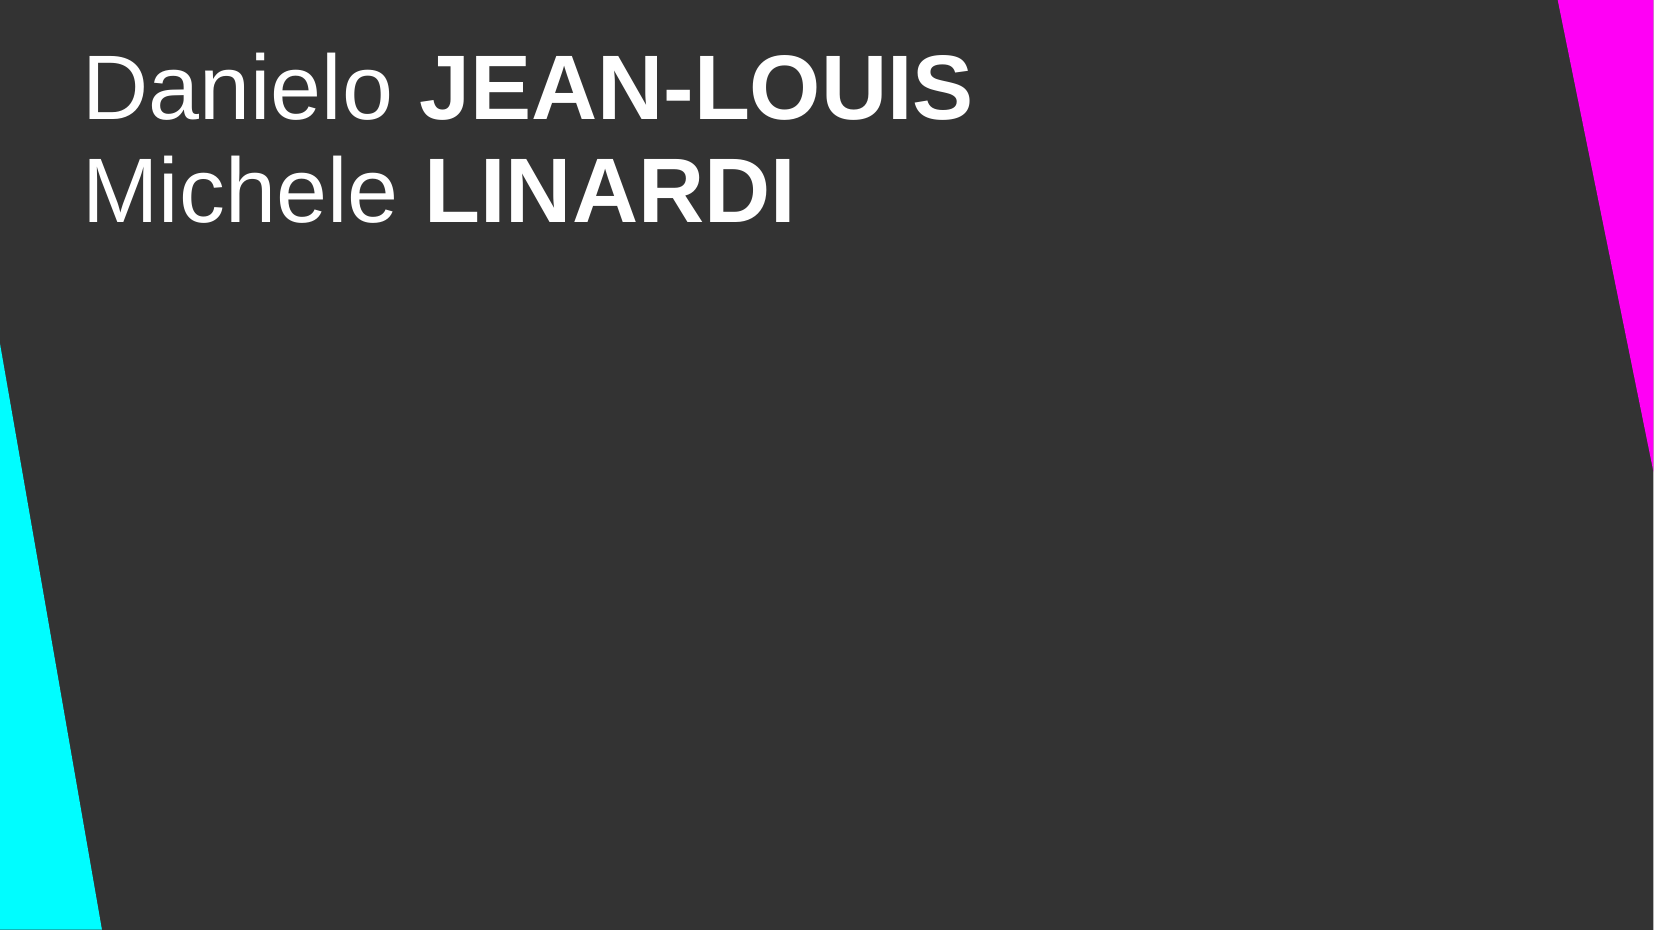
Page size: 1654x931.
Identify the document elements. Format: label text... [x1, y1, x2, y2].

subtitle Danielo JEAN-LOUIS Michele LINARDI [82, 36, 1571, 758]
text_box [1557, 0, 1654, 475]
text_box [0, 343, 102, 930]
